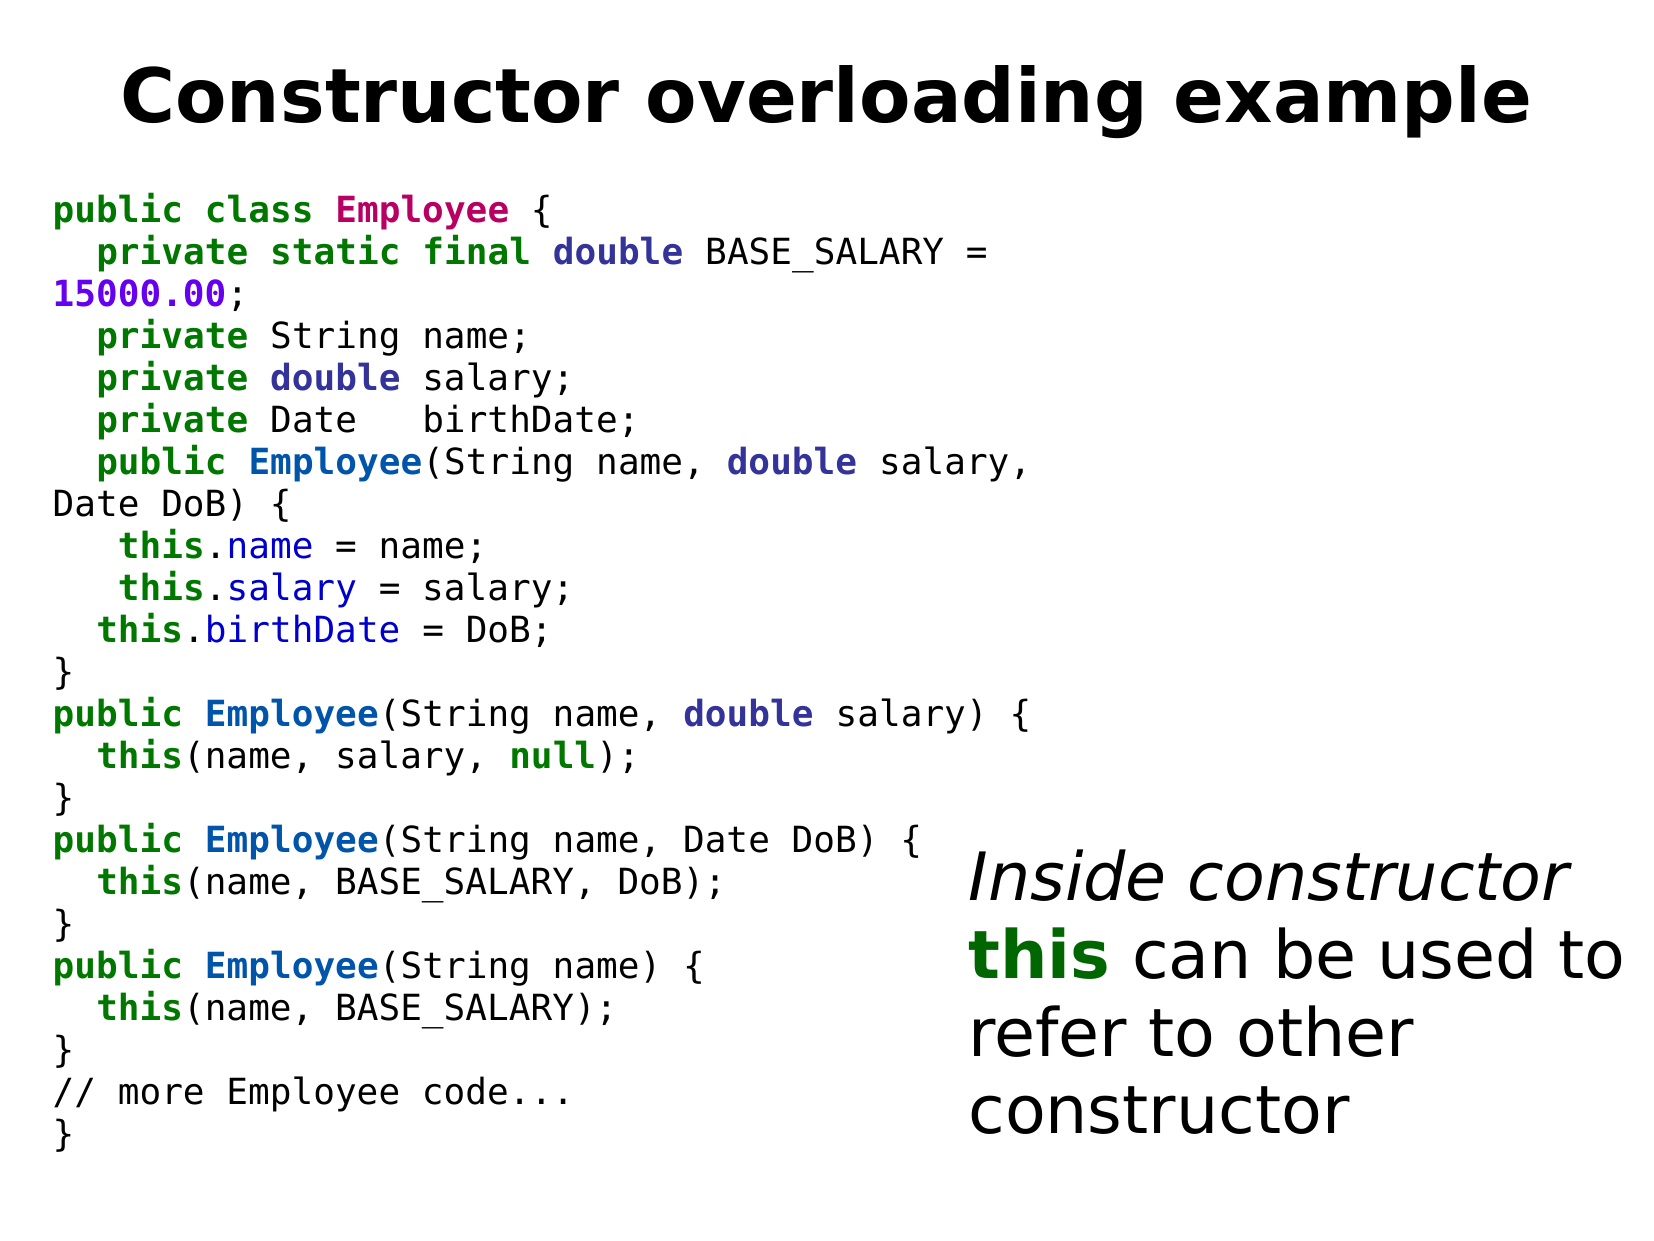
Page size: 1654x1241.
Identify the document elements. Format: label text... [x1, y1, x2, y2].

title Constructor overloading example [82, 23, 1571, 170]
list Inside constructor this can be used to refer to other constructor [897, 838, 1654, 1212]
list public class Employee { private static final double BASE_SALARY = 15000.00; private String name; private double salary; private Date birthDate; public Employee(String name, double salary, Date DoB) { this.name = name; this.salary = salary; this.birthDate = DoB; } public Employee(String name, double salary) { this(name, salary, null); } public Employee(String name, Date DoB) { this(name, BASE_SALARY, DoB); } public Employee(String name) { this(name, BASE_SALARY); } // more Employee code... } [14, 188, 1075, 1212]
